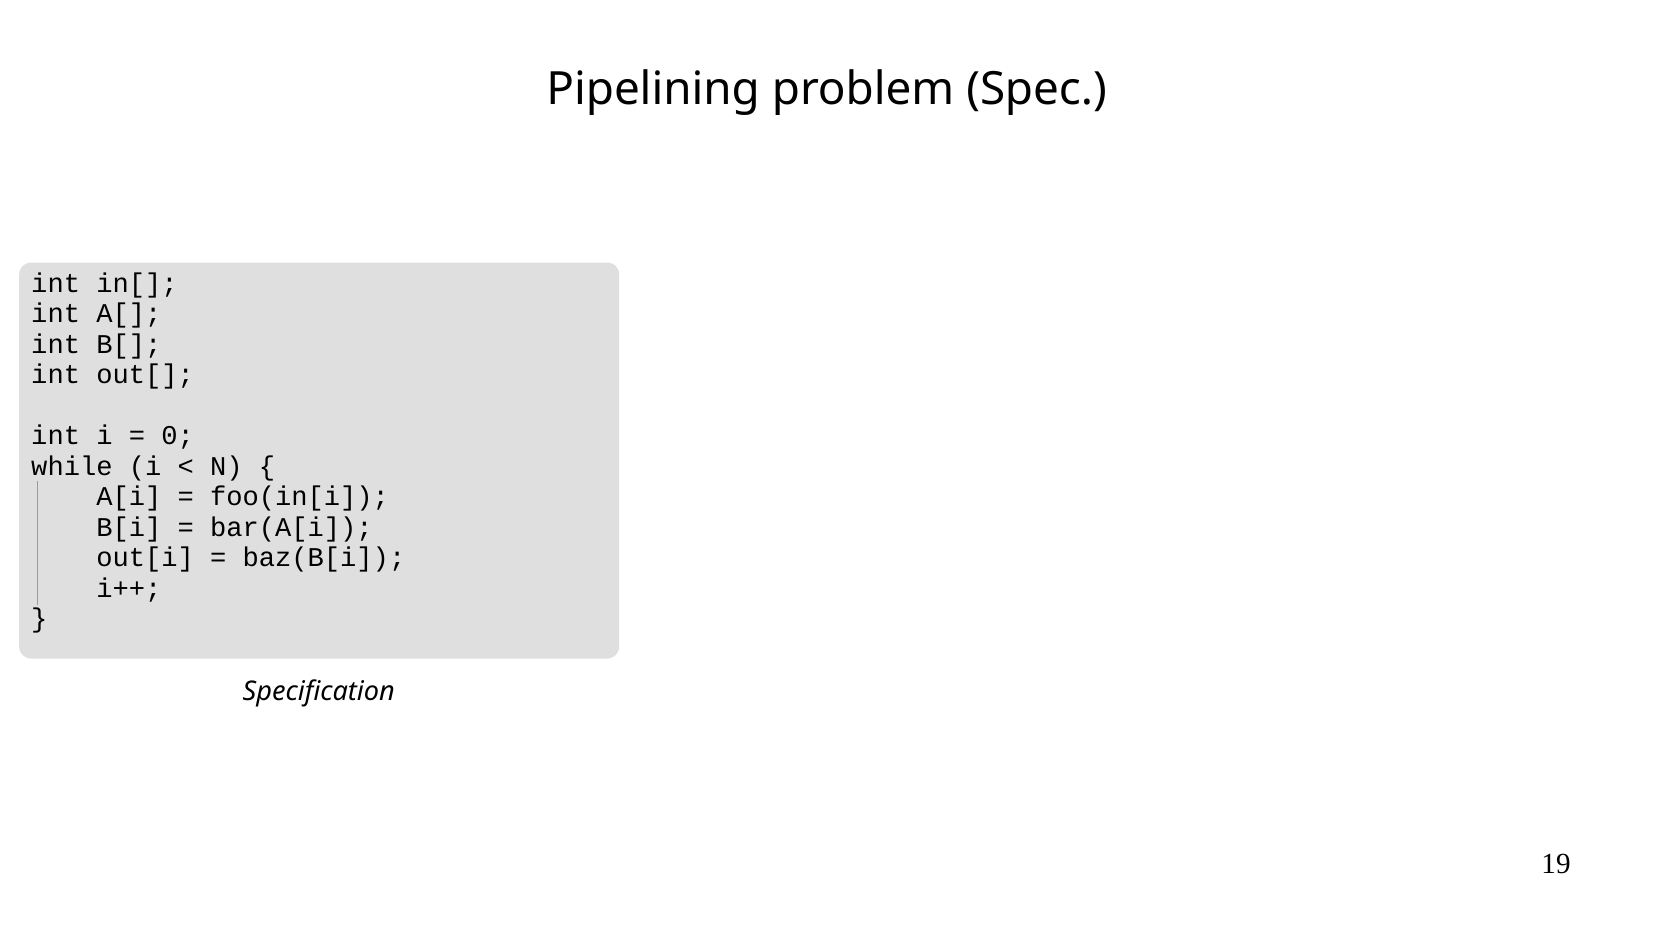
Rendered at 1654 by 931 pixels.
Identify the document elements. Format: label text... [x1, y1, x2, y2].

text_box Specification [225, 664, 413, 713]
text_box int in[]; int A[]; int B[]; int out[]; int i = 0; while (i < N) { A[i] = foo(in[i]); B[i] = bar(A[i]); out[i] = baz(B[i]); i++; } [16, 262, 654, 674]
text_box Pipelining problem (Spec.) [451, 47, 1202, 119]
